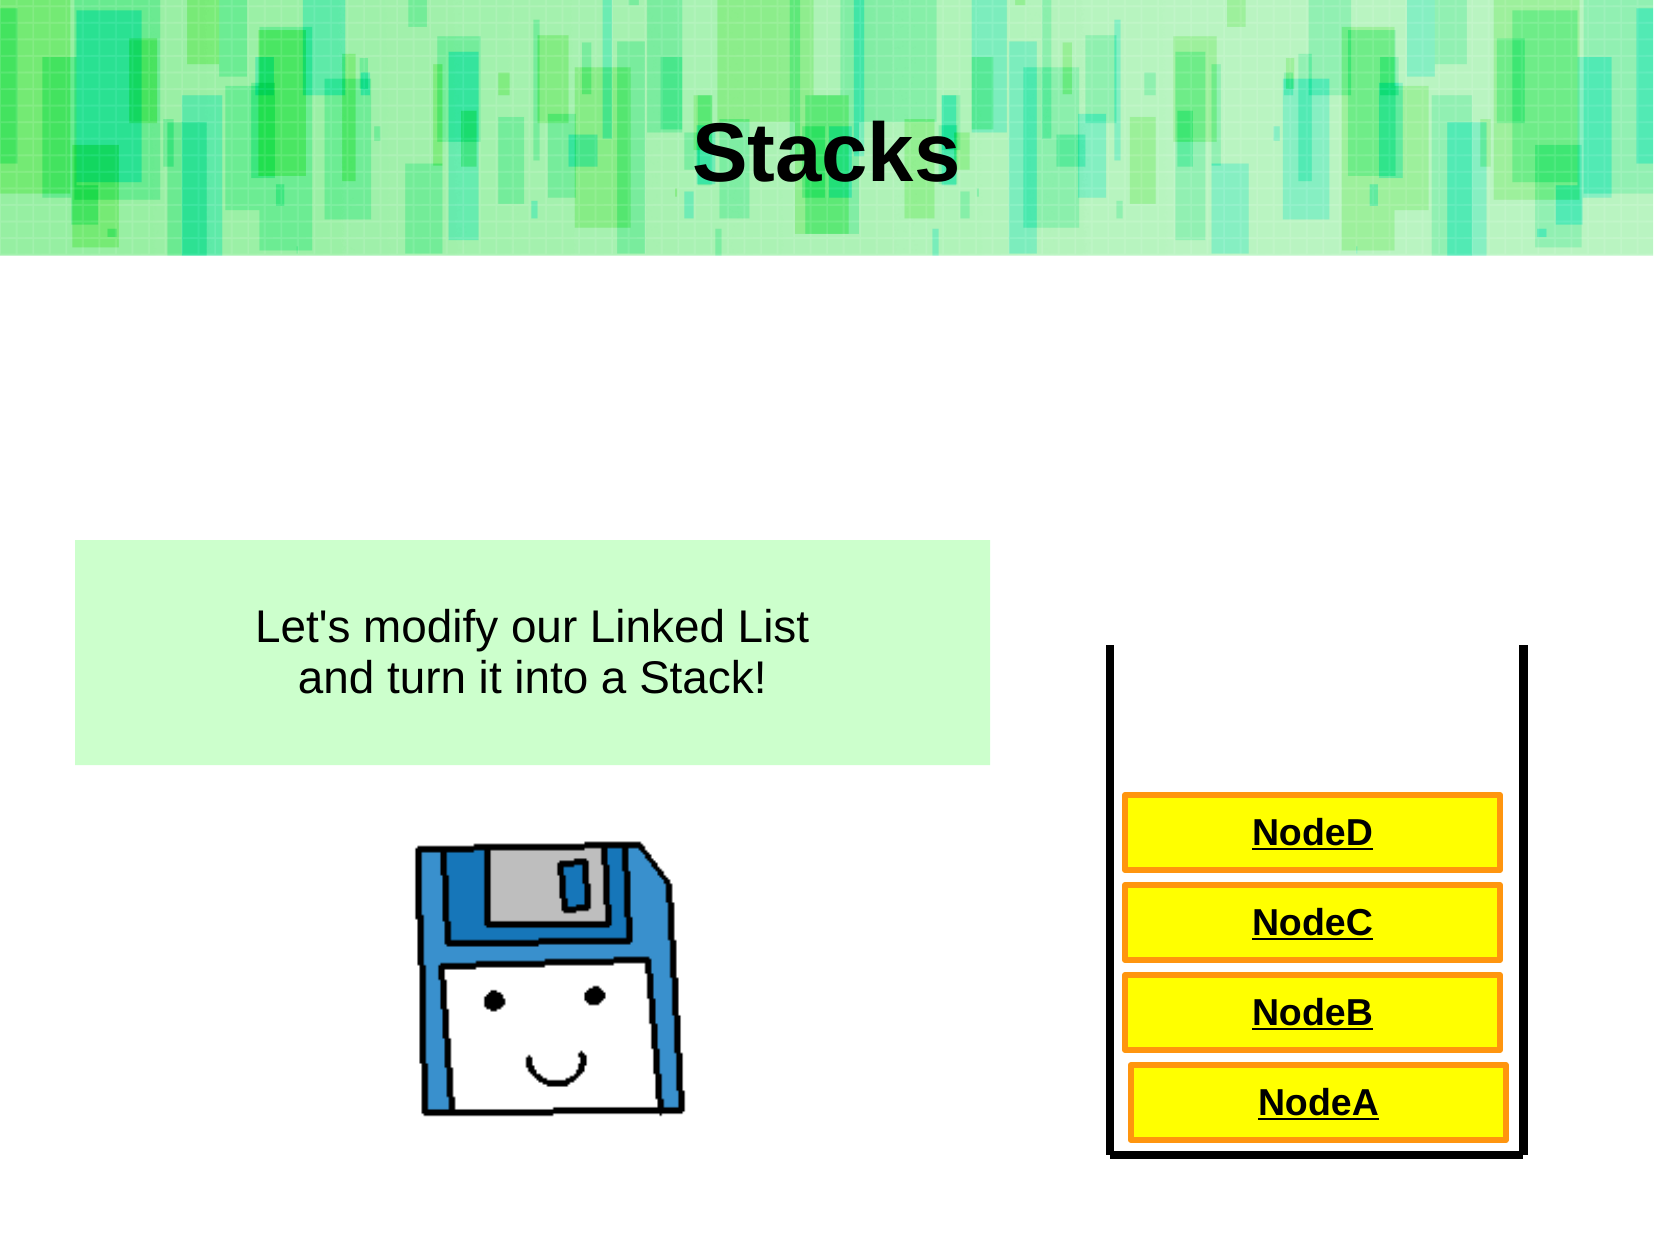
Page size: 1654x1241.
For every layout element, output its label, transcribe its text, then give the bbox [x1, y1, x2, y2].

text_box NodeB [1125, 975, 1501, 1051]
text_box NodeC [1125, 885, 1501, 961]
title Stacks [82, 49, 1571, 257]
picture [0, 0, 1654, 1241]
text_box NodeD [1125, 795, 1501, 871]
text_box Let's modify our Linked List and turn it into a Stack! [75, 540, 991, 766]
text_box NodeA [1130, 1065, 1506, 1141]
